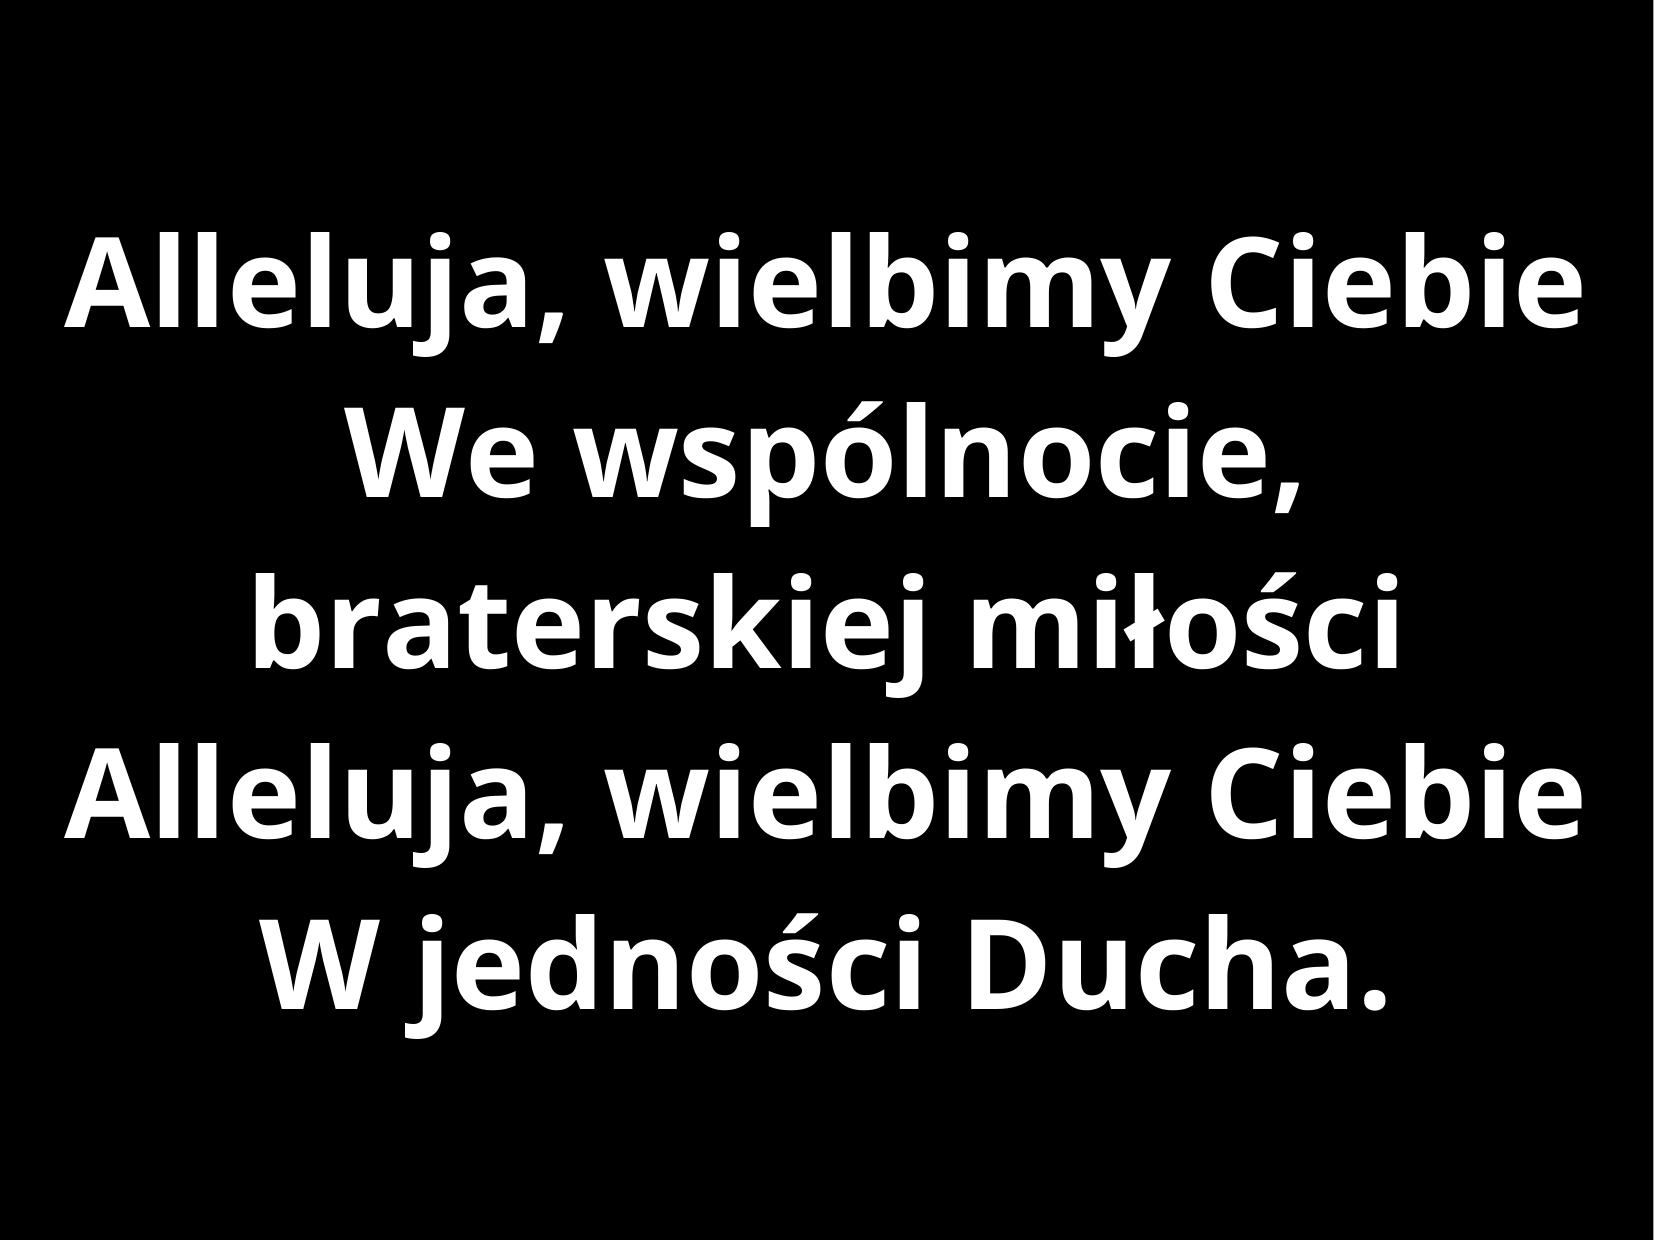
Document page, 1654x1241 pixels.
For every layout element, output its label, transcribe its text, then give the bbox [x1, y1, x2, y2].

title Alleluja, wielbimy Ciebie We wspólnocie, braterskiej miłości Alleluja, wielbimy Ciebie W jedności Ducha. [0, 0, 1654, 1240]
